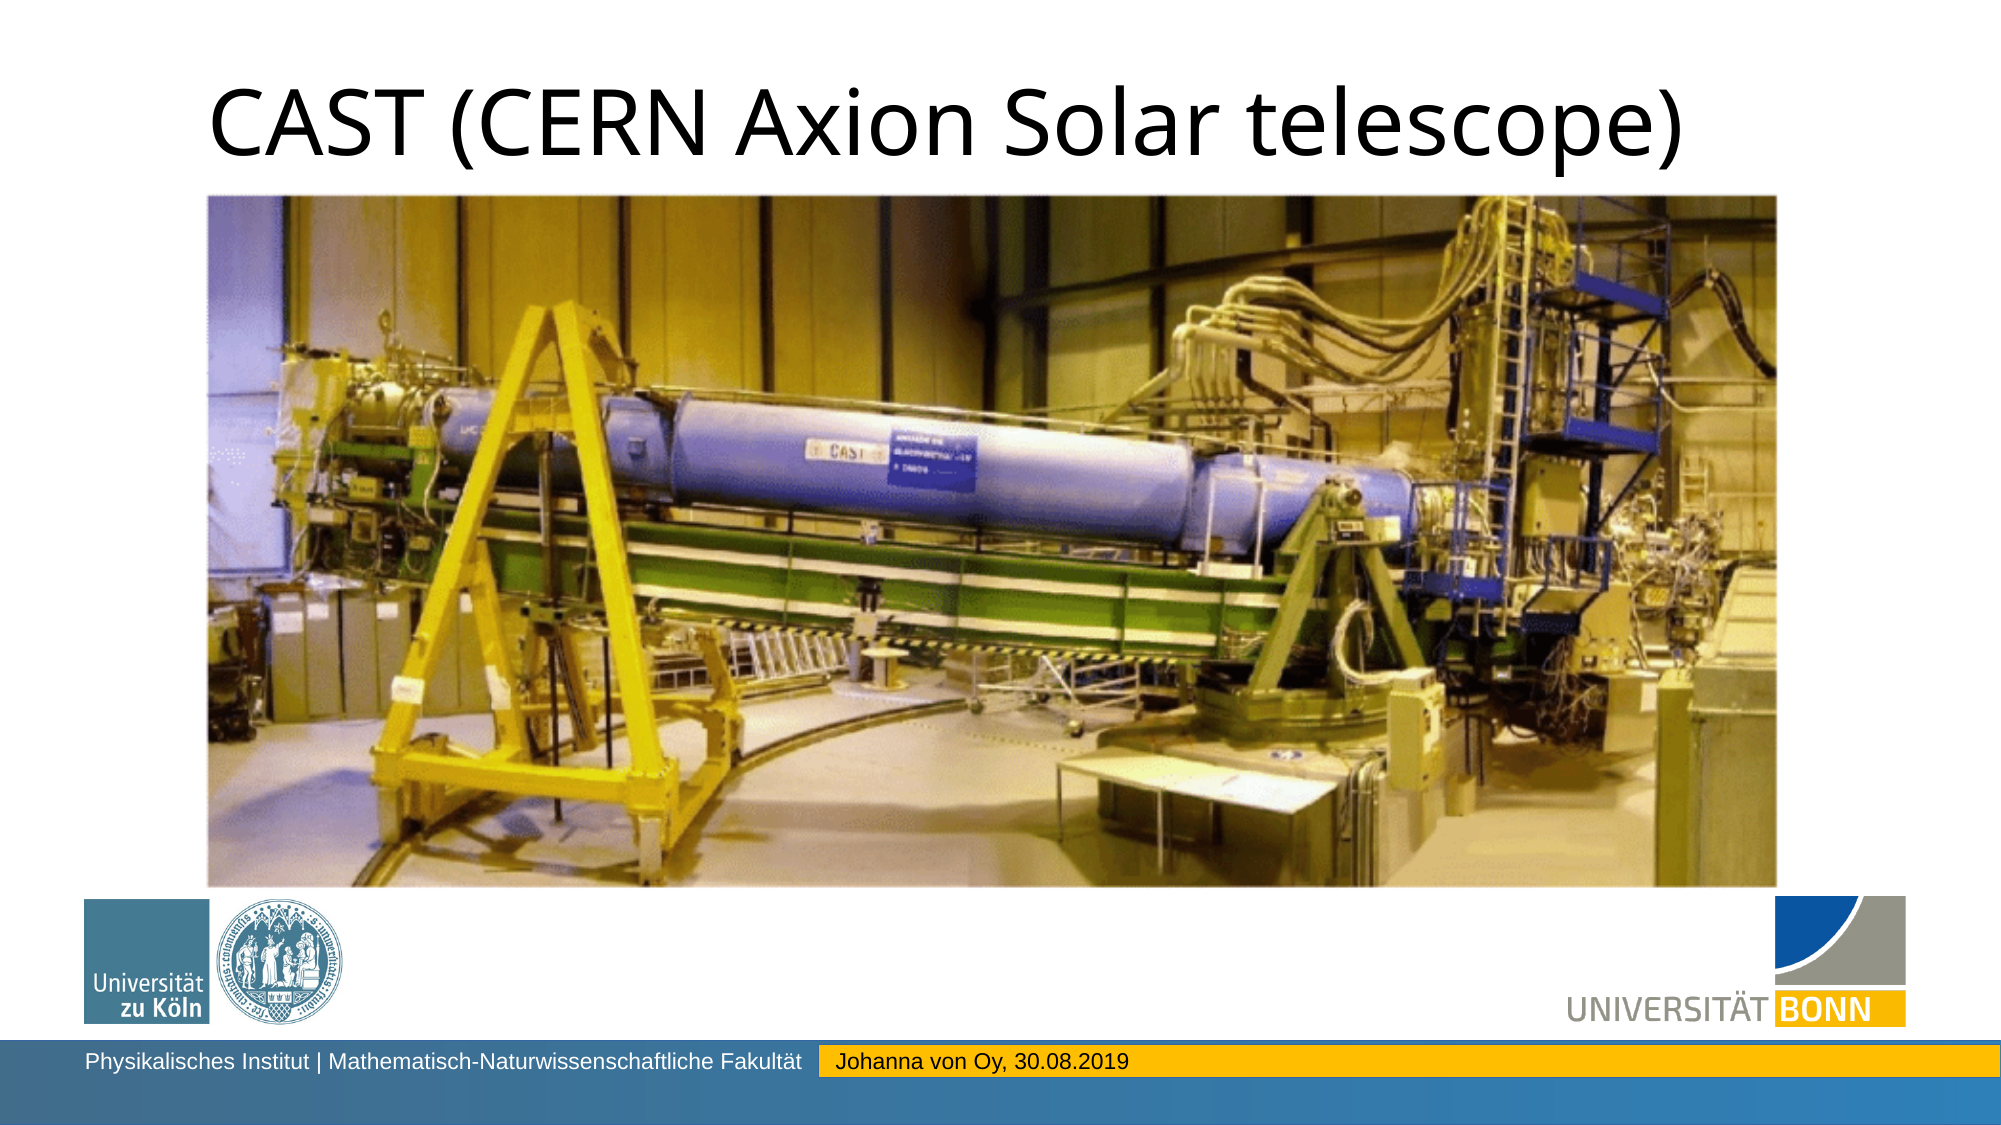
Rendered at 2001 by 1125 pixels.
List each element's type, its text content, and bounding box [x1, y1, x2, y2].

text_box Physikalisches Institut | Mathematisch-Naturwissenschaftliche Fakultät [70, 1039, 814, 1082]
text_box Johanna von Oy, 30.08.2019 [814, 1039, 1991, 1082]
picture [77, 183, 1906, 1027]
text_box [0, 1040, 2000, 1125]
title CAST (CERN Axion Solar telescope) [192, 17, 1918, 235]
